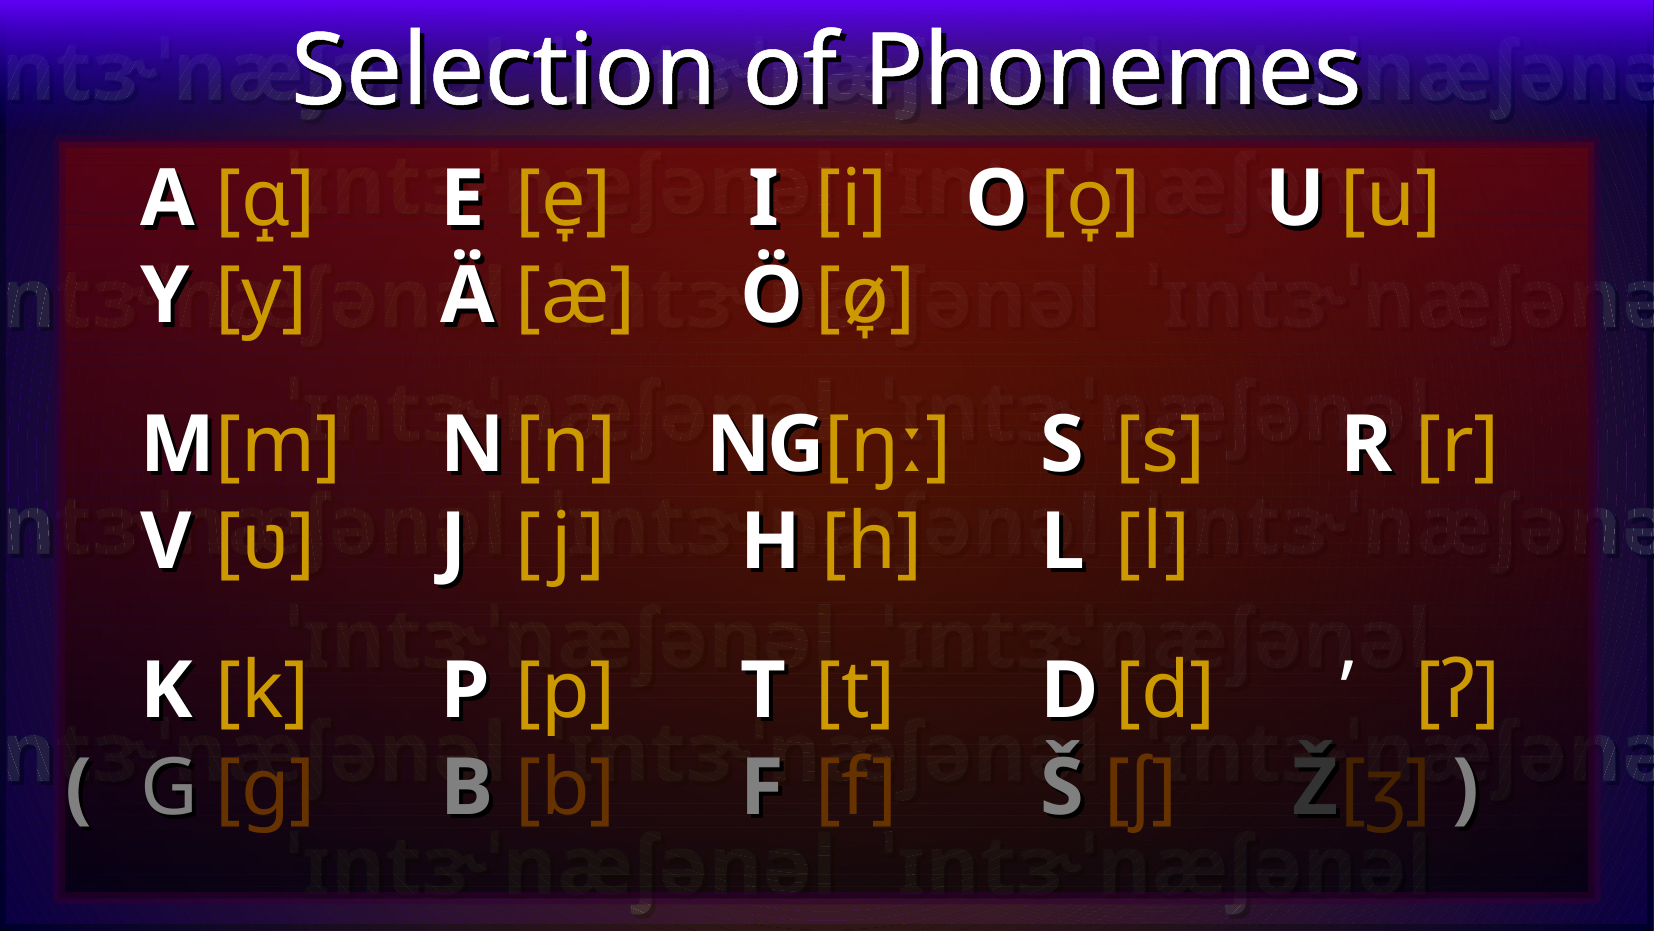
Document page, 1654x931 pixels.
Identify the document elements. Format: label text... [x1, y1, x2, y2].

text_box A [ɑ̝] E [e̞] I [i] O [o̞] U [u] Y [y] Ä [æ] Ö [ø̞] M[m] N [n] NG[ŋː] S [s] R [r] V [ʋ] J [j] H [h] L [l] K [k] P [p] T [t] D [d] ’ [ʔ] ( G [g] B [b] F [f] Š [ʃ] Ž [ʒ] ) [59, 141, 1595, 899]
title Selection of Phonemes [0, 0, 1654, 130]
